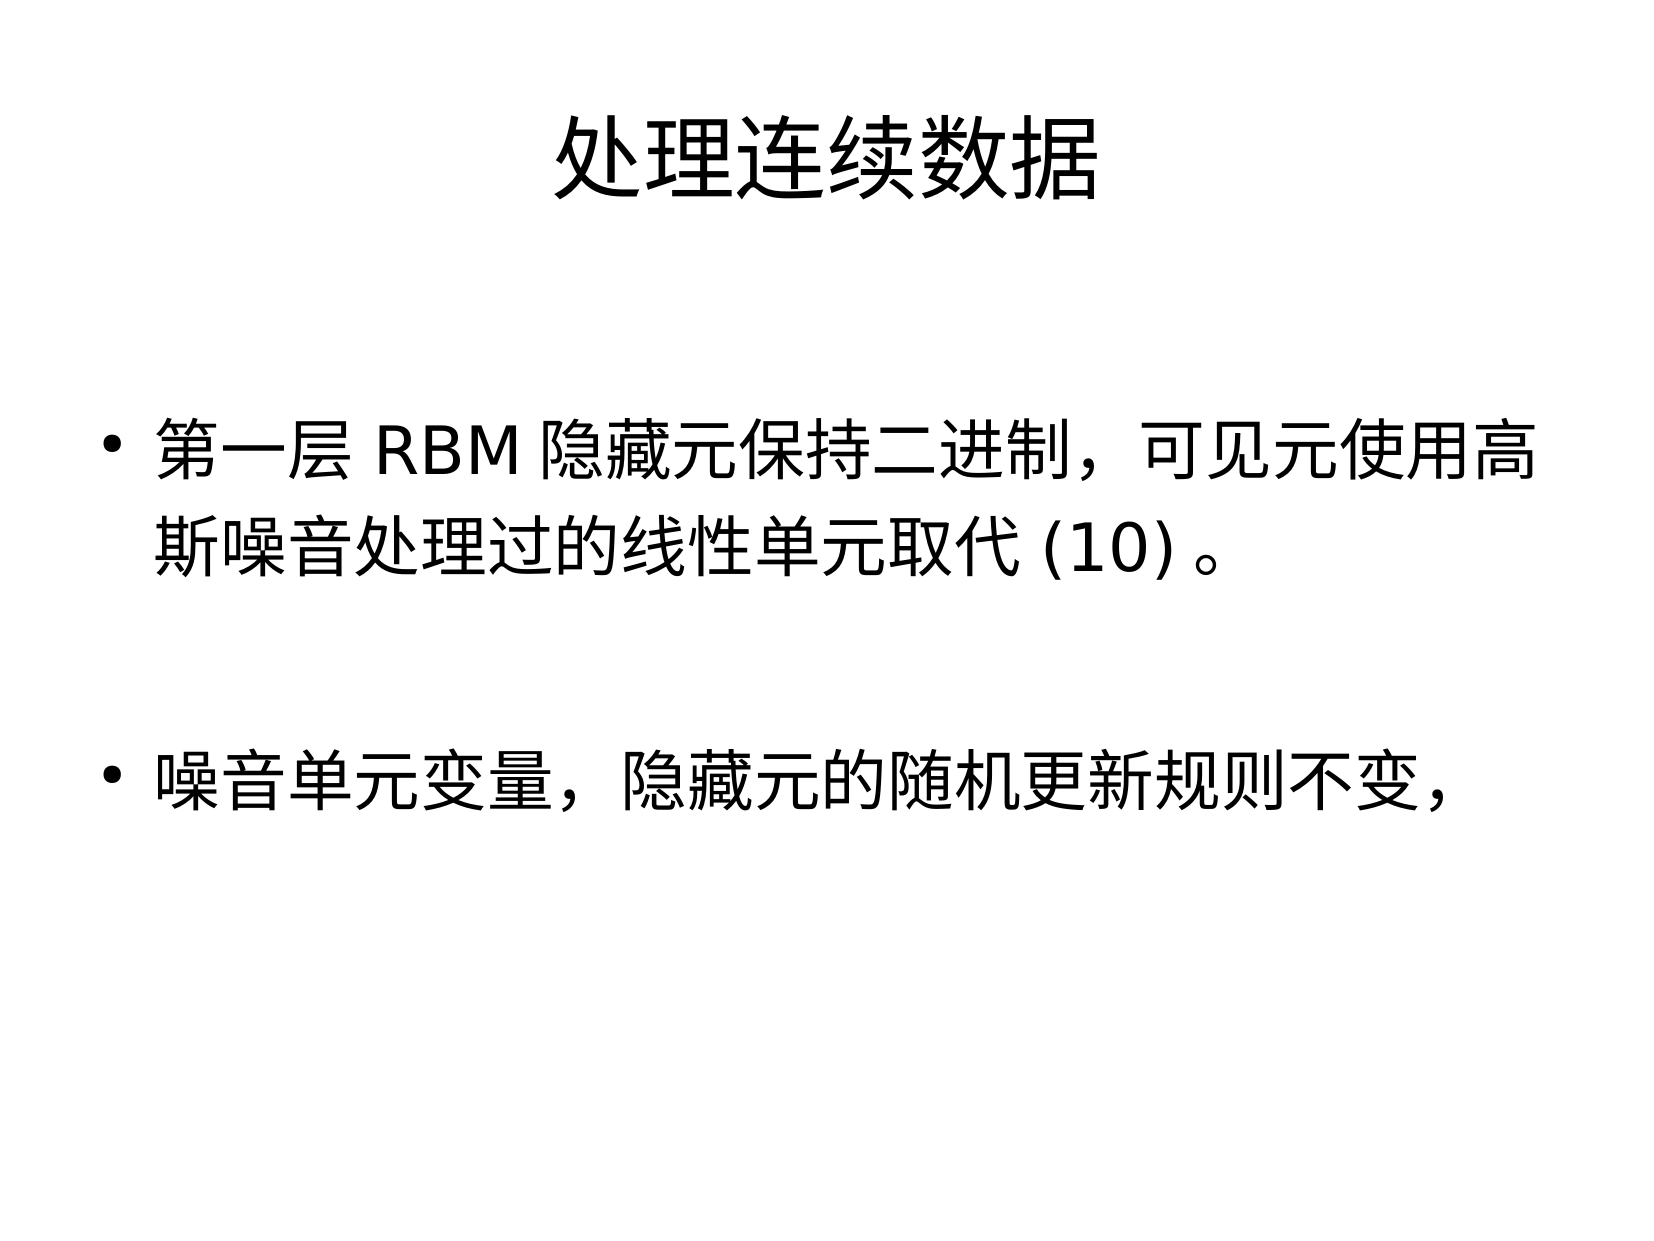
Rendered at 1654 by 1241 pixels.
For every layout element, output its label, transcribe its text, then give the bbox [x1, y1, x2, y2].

list 第一层RBM隐藏元保持二进制，可见元使用高斯噪音处理过的线性单元取代(10)。 噪音单元变量，隐藏元的随机更新规则不变， [82, 290, 1571, 1010]
title 处理连续数据 [82, 49, 1571, 257]
